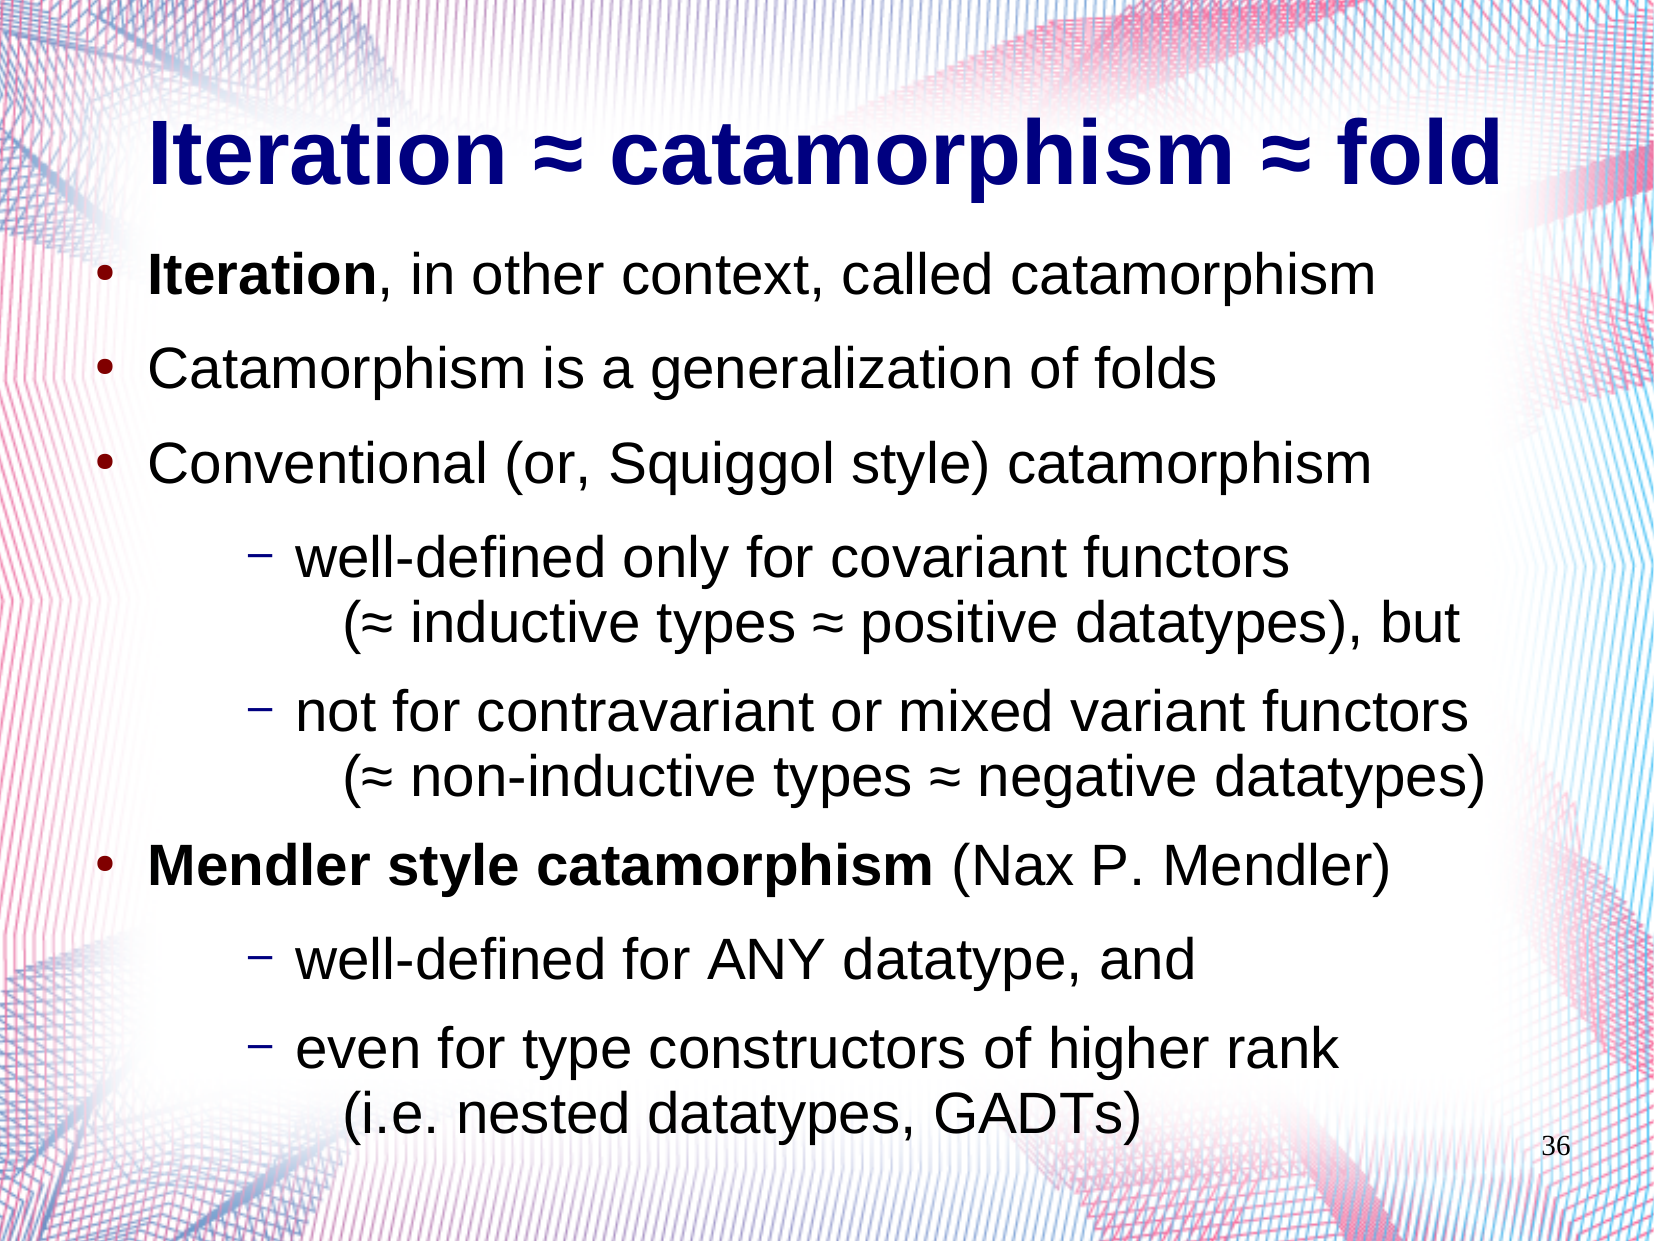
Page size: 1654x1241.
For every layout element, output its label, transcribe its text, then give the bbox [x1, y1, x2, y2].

picture [0, 0, 1654, 1241]
title Iteration ≈ catamorphism ≈ fold [82, 49, 1571, 241]
list Iteration, in other context, called catamorphism Catamorphism is a generalization of folds Conventional (or, Squiggol style) catamorphism well-defined only for covariant functors (≈ inductive types ≈ positive datatypes), but not for contravariant or mixed variant functors (≈ non-inductive types ≈ negative datatypes) Mendler style catamorphism (Nax P. Mendler) well-defined for ANY datatype, and even for type constructors of higher rank (i.e. nested datatypes, GADTs) [59, 241, 1595, 1146]
